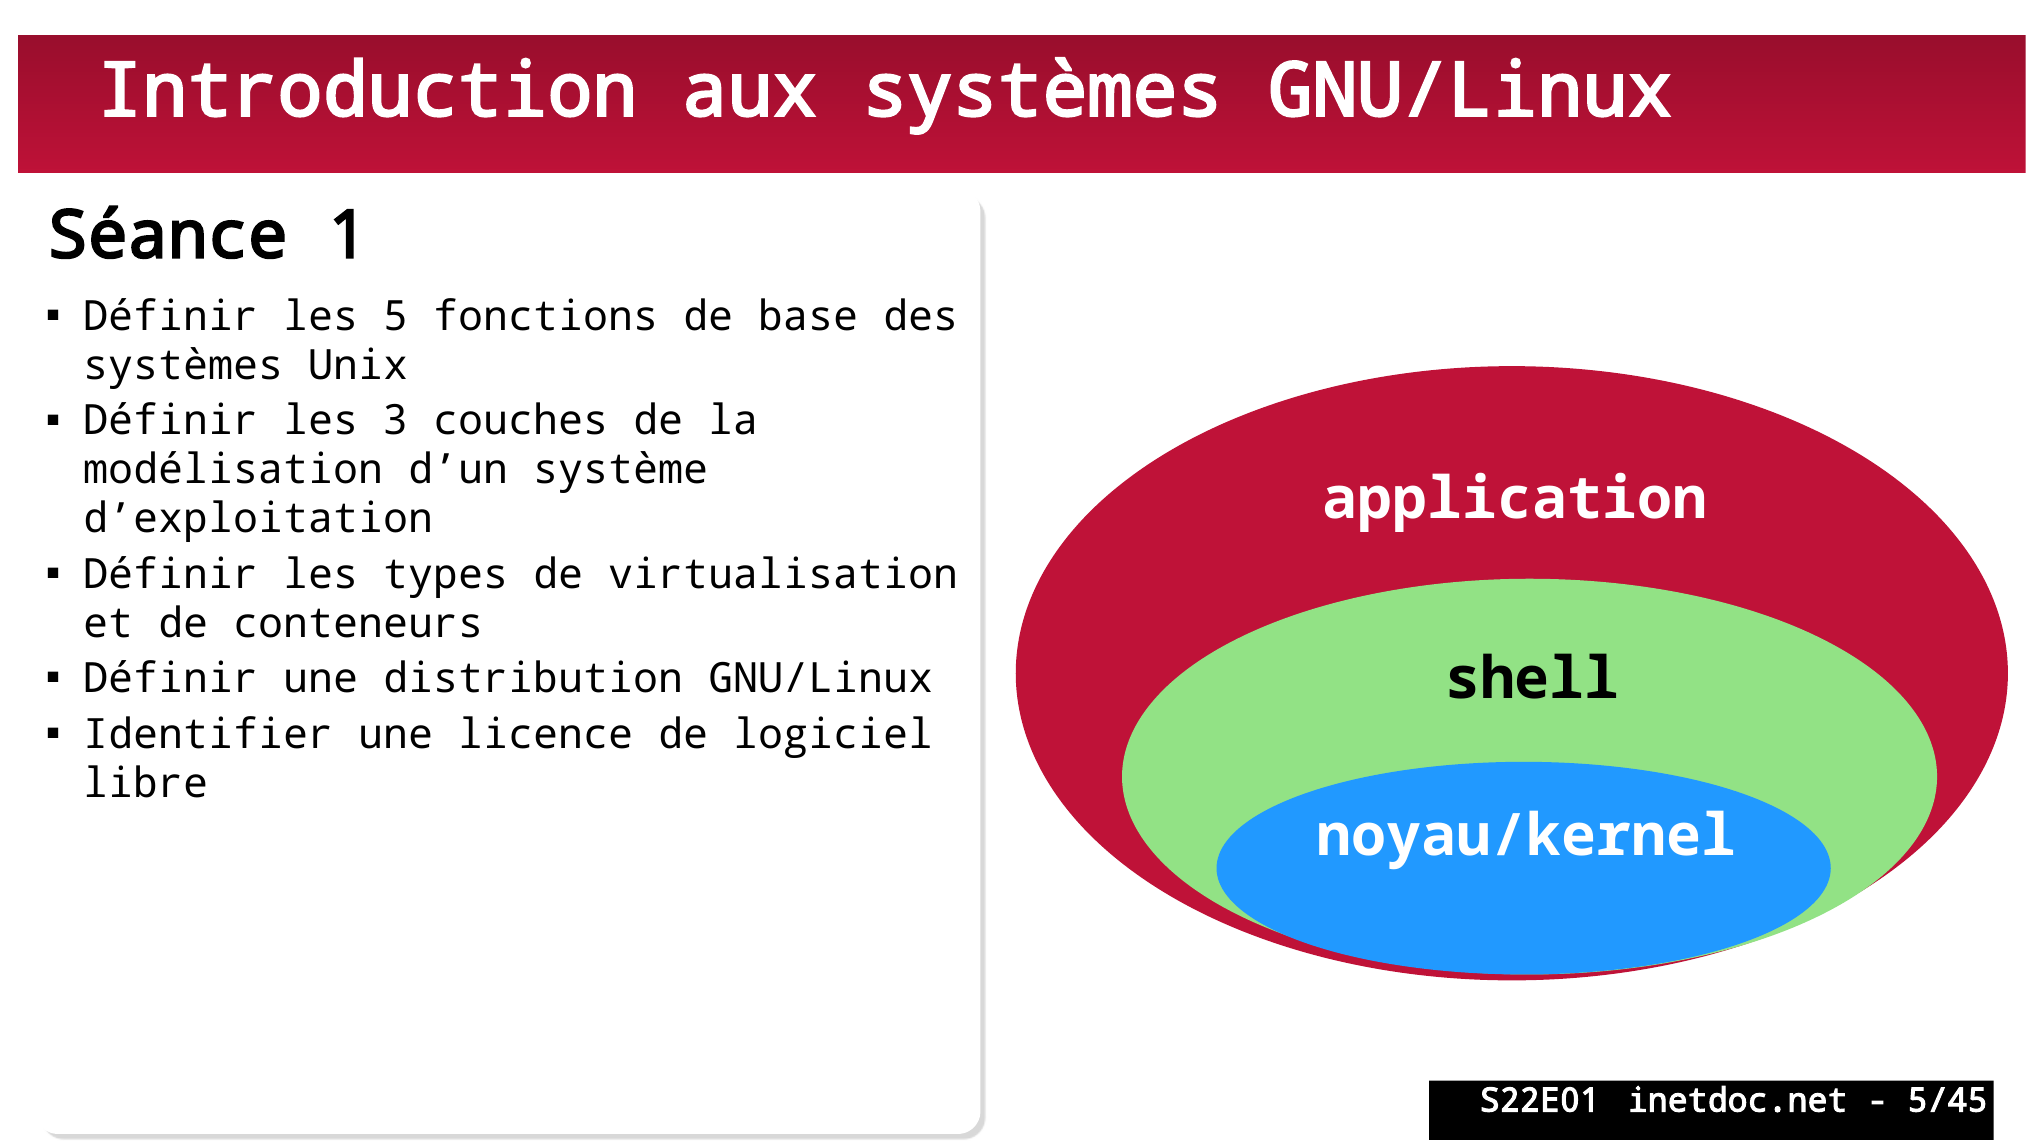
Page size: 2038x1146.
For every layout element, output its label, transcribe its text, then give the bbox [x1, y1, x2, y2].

text_box shell [1122, 578, 1938, 960]
text_box Introduction aux systèmes GNU/Linux [17, 35, 2026, 174]
text_box application [1015, 366, 2008, 981]
text_box noyau/kernel [1216, 761, 1831, 975]
text_box Séance 1 Définir les 5 fonctions de base des systèmes Unix Définir les 3 couches de la modélisation d’un système d’exploitation Définir les types de virtualisation et de conteneurs Définir une distribution GNU/Linux Identifier une licence de logiciel libre [35, 188, 981, 1134]
text_box S22E01 inetdoc.net - 45/45 [1429, 1080, 1994, 1140]
